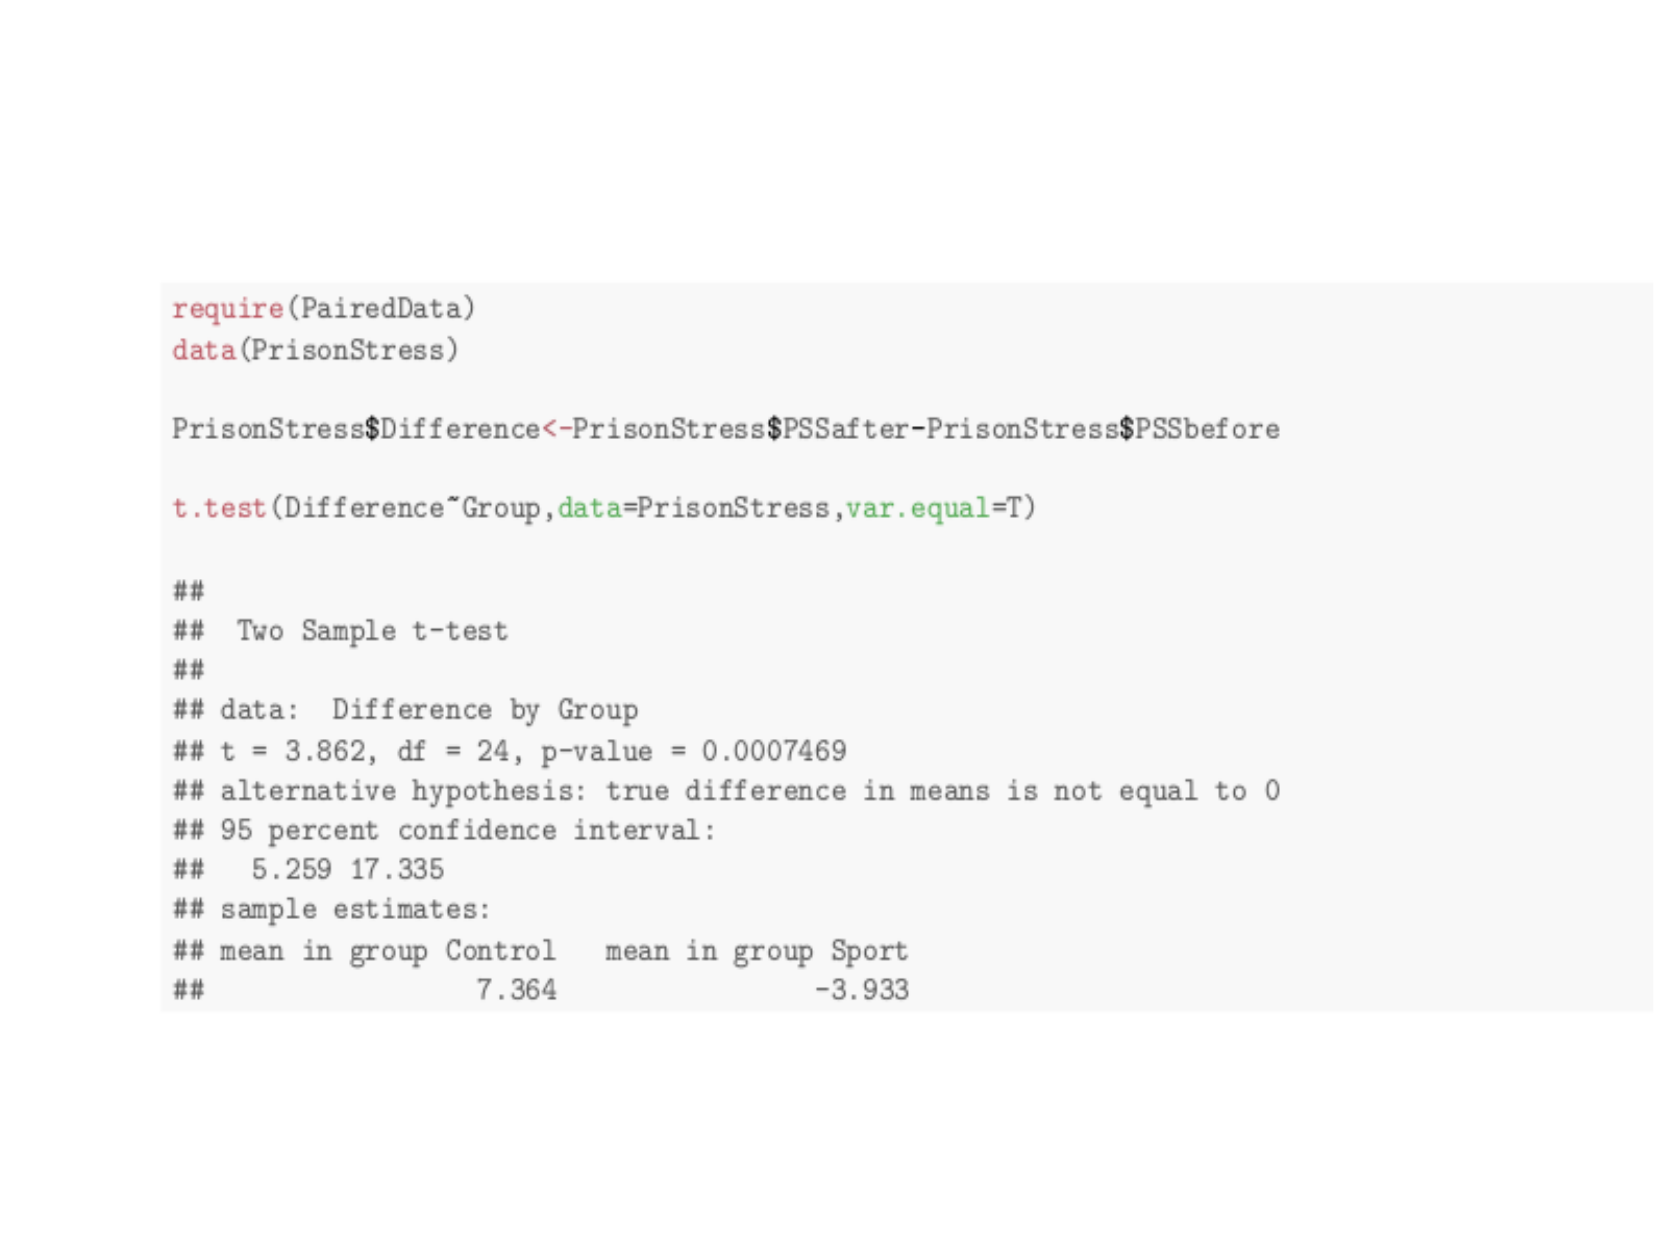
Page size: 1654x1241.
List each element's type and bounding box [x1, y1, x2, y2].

picture [75, 279, 1654, 1066]
